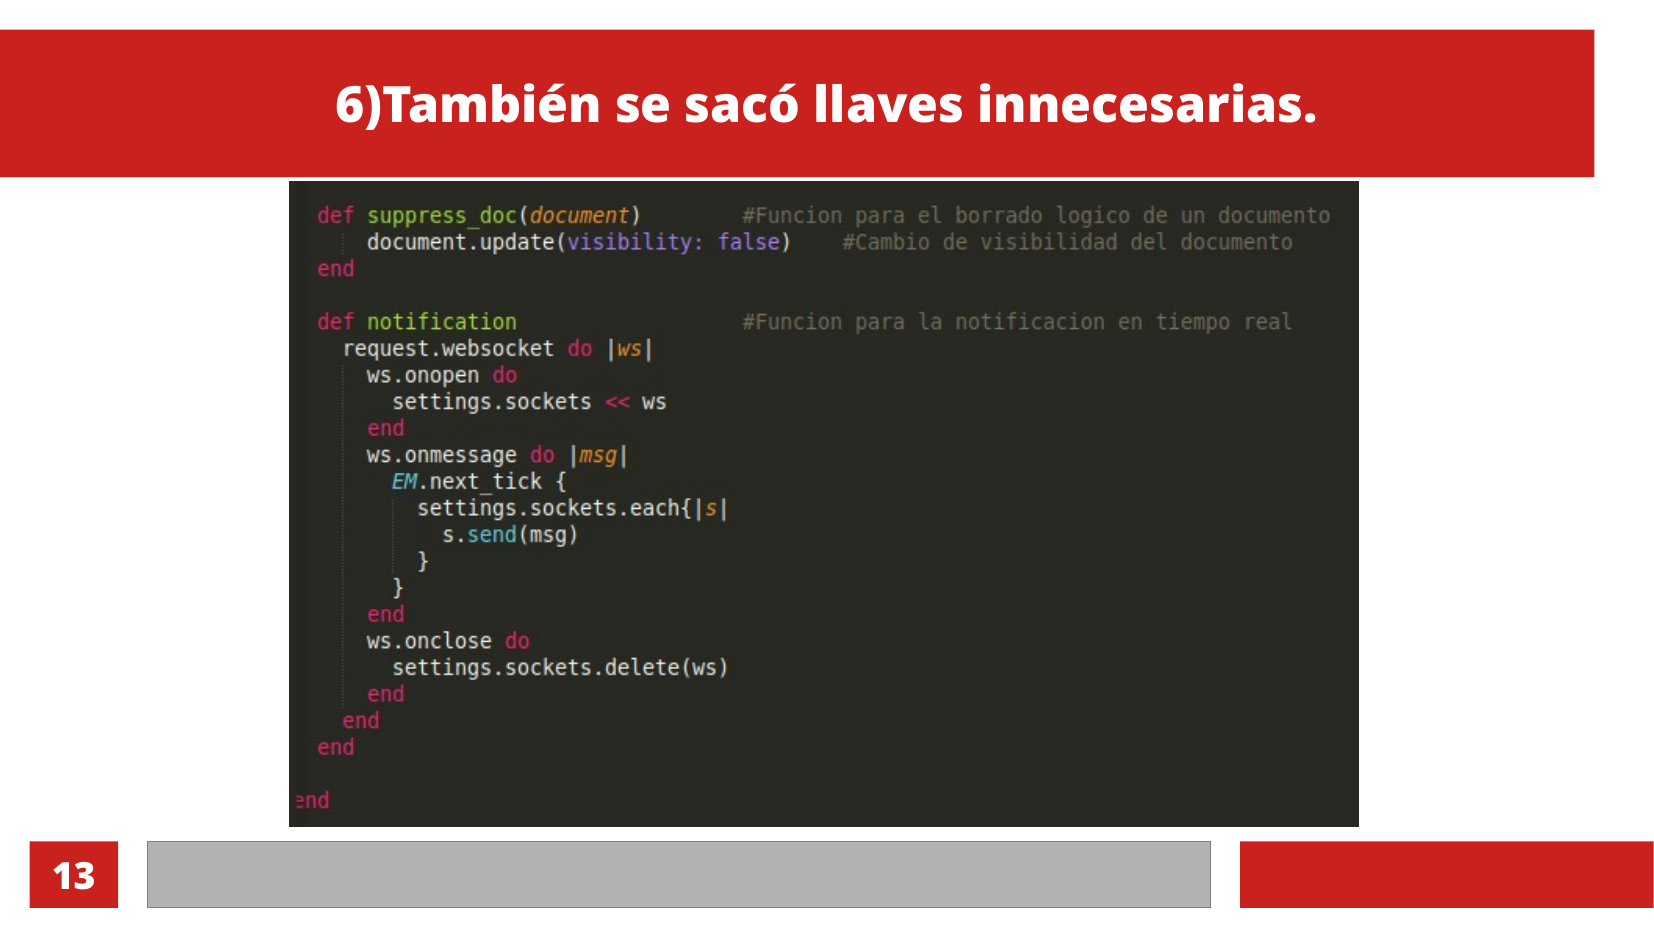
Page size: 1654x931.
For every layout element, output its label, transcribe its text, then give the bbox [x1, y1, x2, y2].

picture [289, 181, 1359, 827]
title 6)También se sacó llaves innecesarias. [59, 44, 1595, 163]
